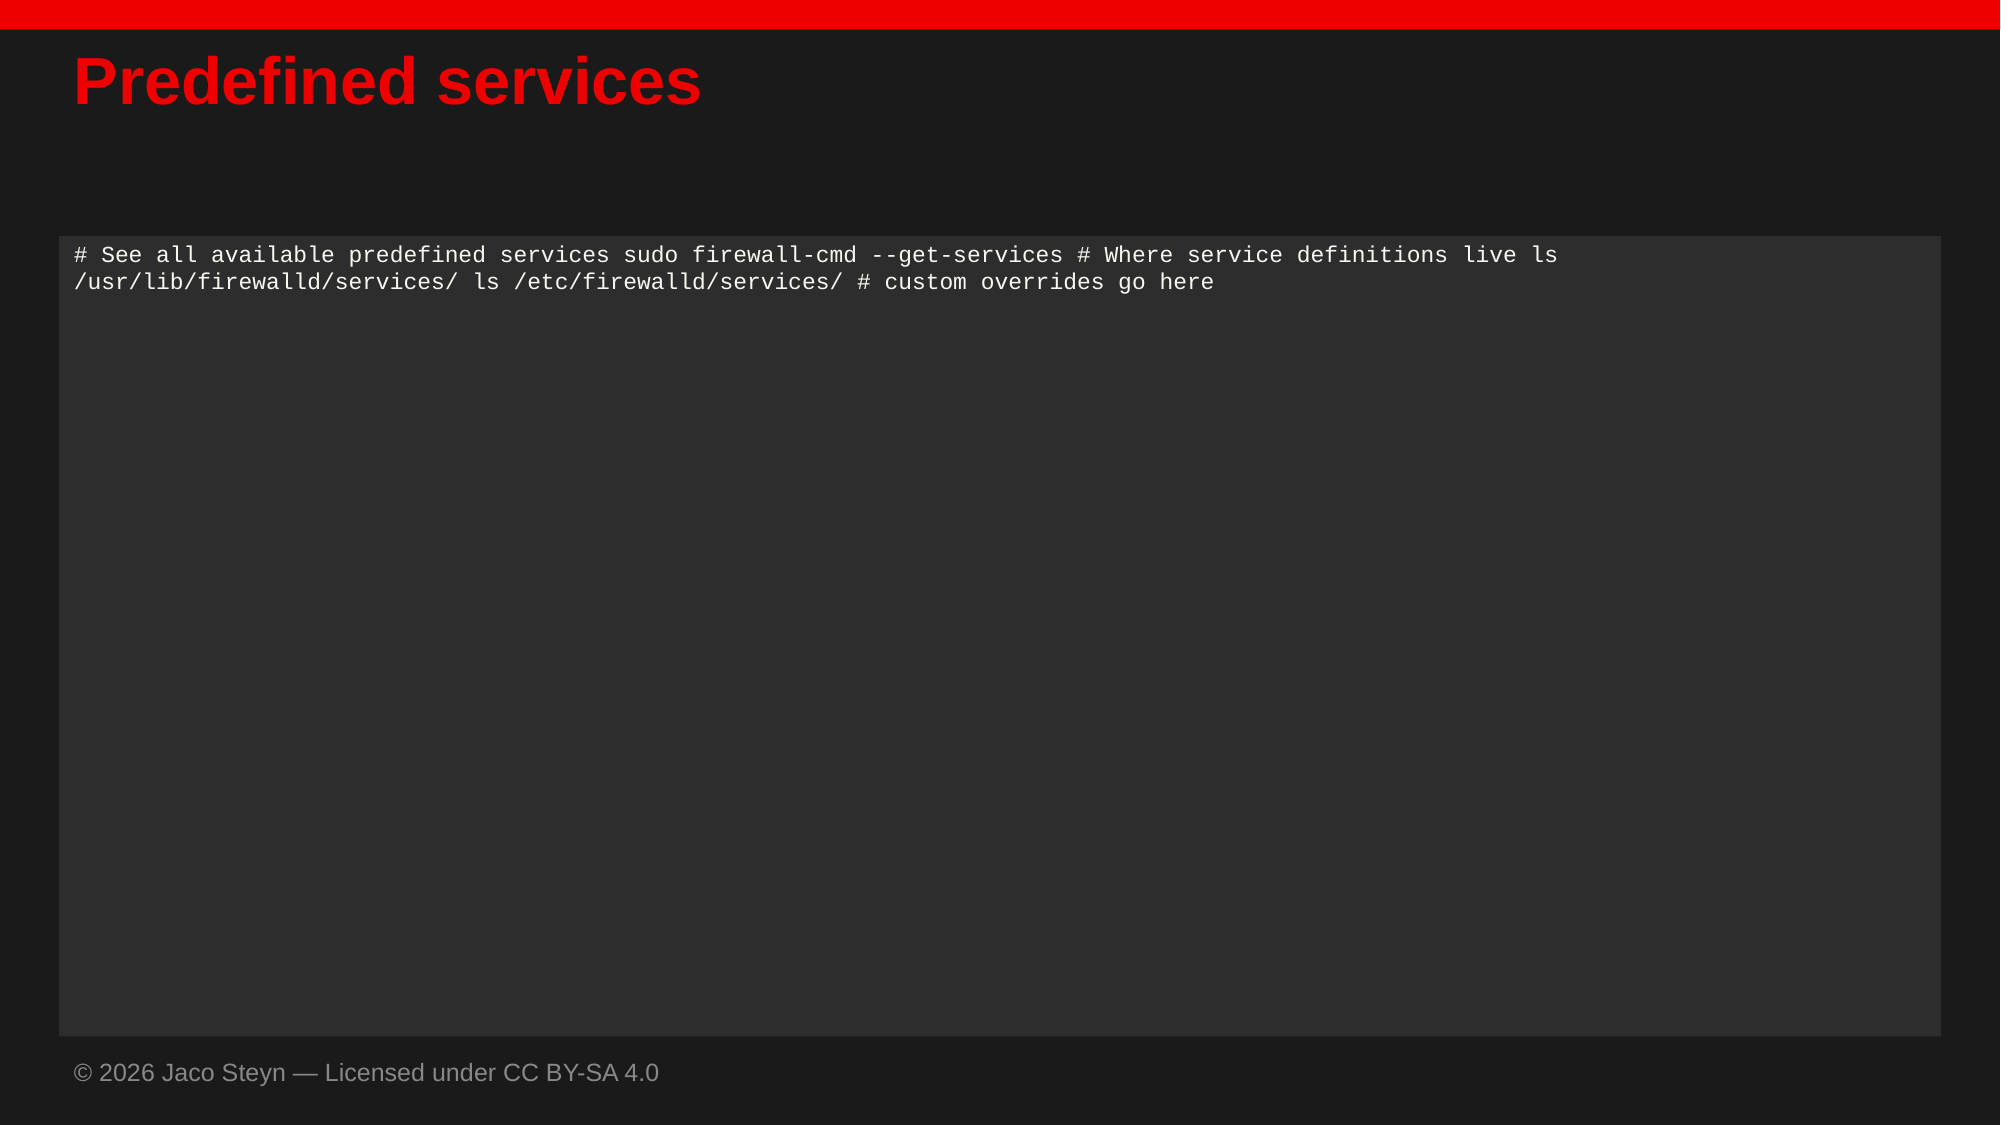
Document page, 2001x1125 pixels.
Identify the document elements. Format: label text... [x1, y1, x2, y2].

text_box Predefined services [59, 36, 1942, 208]
text_box # See all available predefined services sudo firewall-cmd --get-services # Where service definitions live ls /usr/lib/firewalld/services/ ls /etc/firewalld/services/ # custom overrides go here [59, 236, 1942, 1037]
text_box © 2026 Jaco Steyn — Licensed under CC BY-SA 4.0 [59, 1051, 1942, 1093]
text_box [0, 0, 2001, 30]
